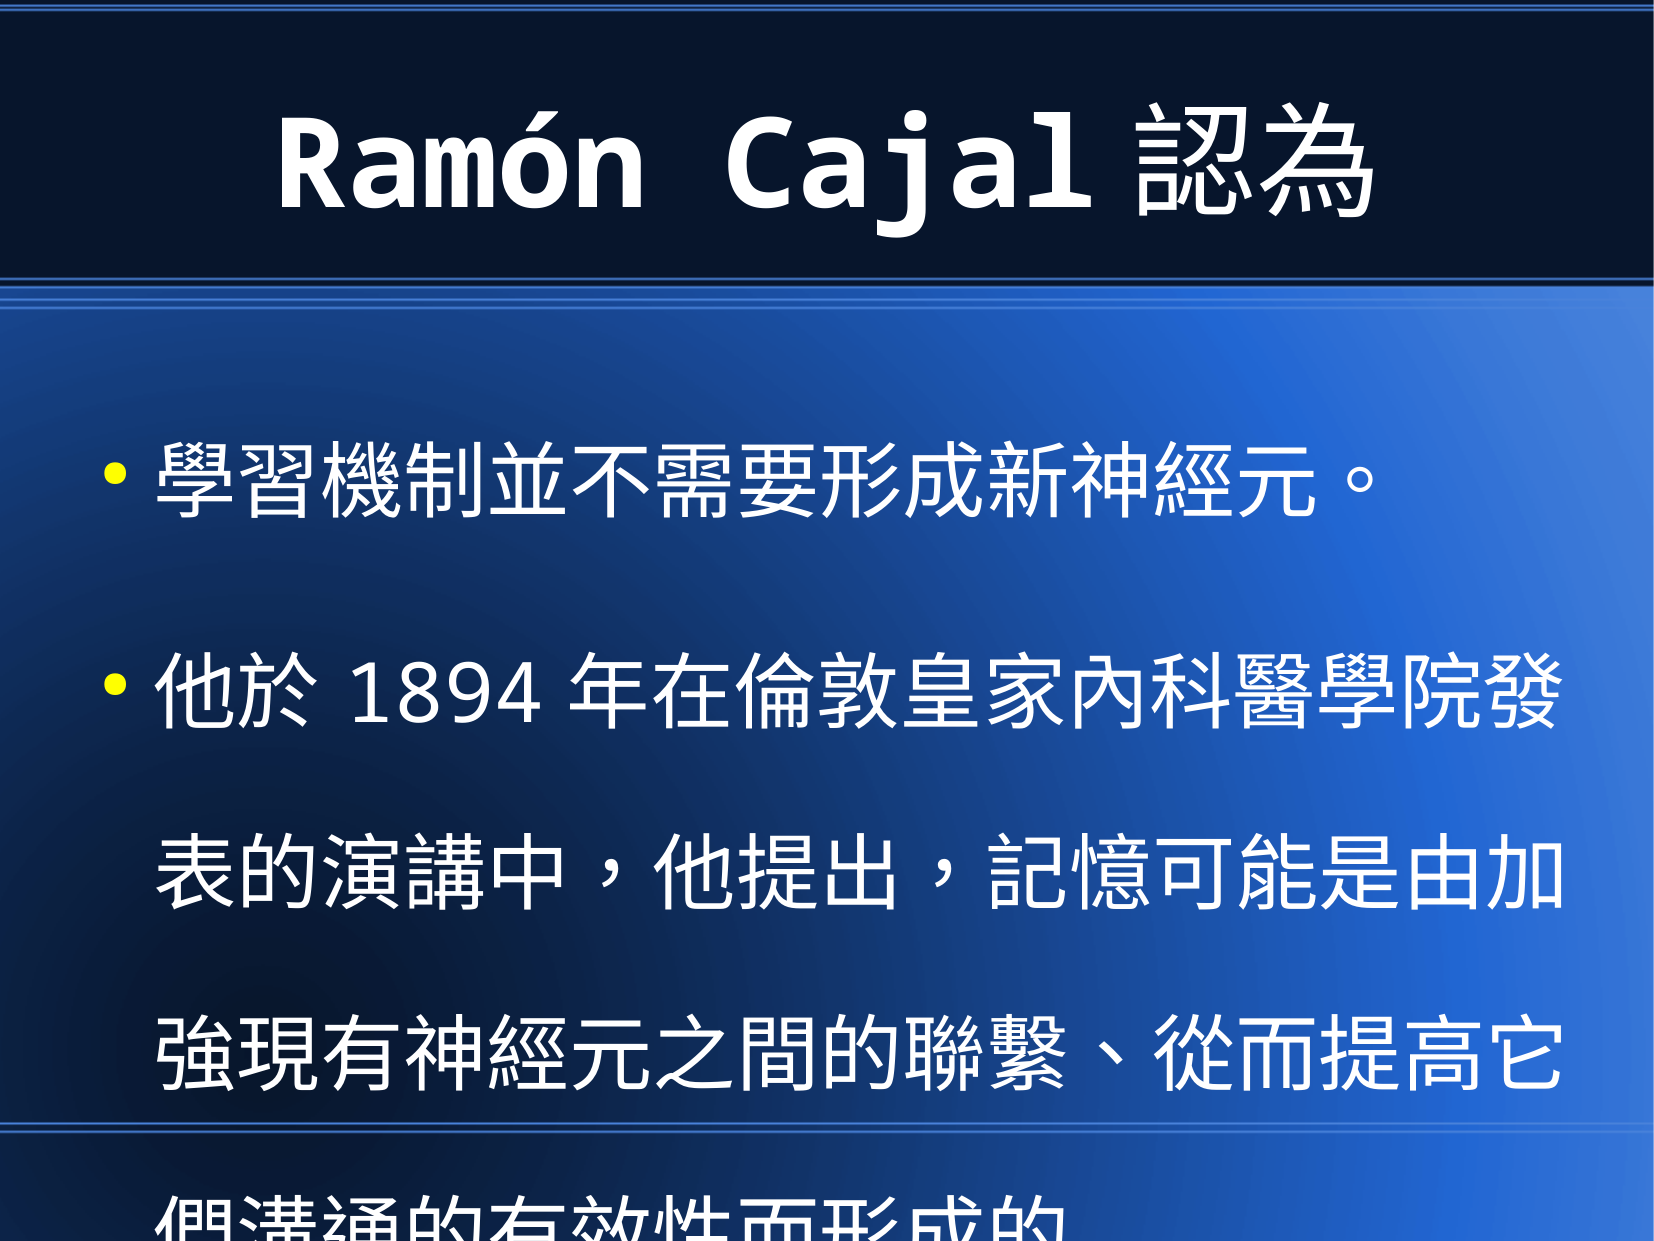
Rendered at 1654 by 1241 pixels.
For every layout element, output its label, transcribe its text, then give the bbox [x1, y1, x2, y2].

list 學習機制並不需要形成新神經元。 他於1894年在倫敦皇家內科醫學院發表的演講中，他提出，記憶可能是由加強現有神經元之間的聯繫、從而提高它們溝通的有效性而形成的 [82, 355, 1571, 1241]
picture [0, 0, 1654, 1241]
title Ramón Cajal認為 [82, 49, 1571, 257]
